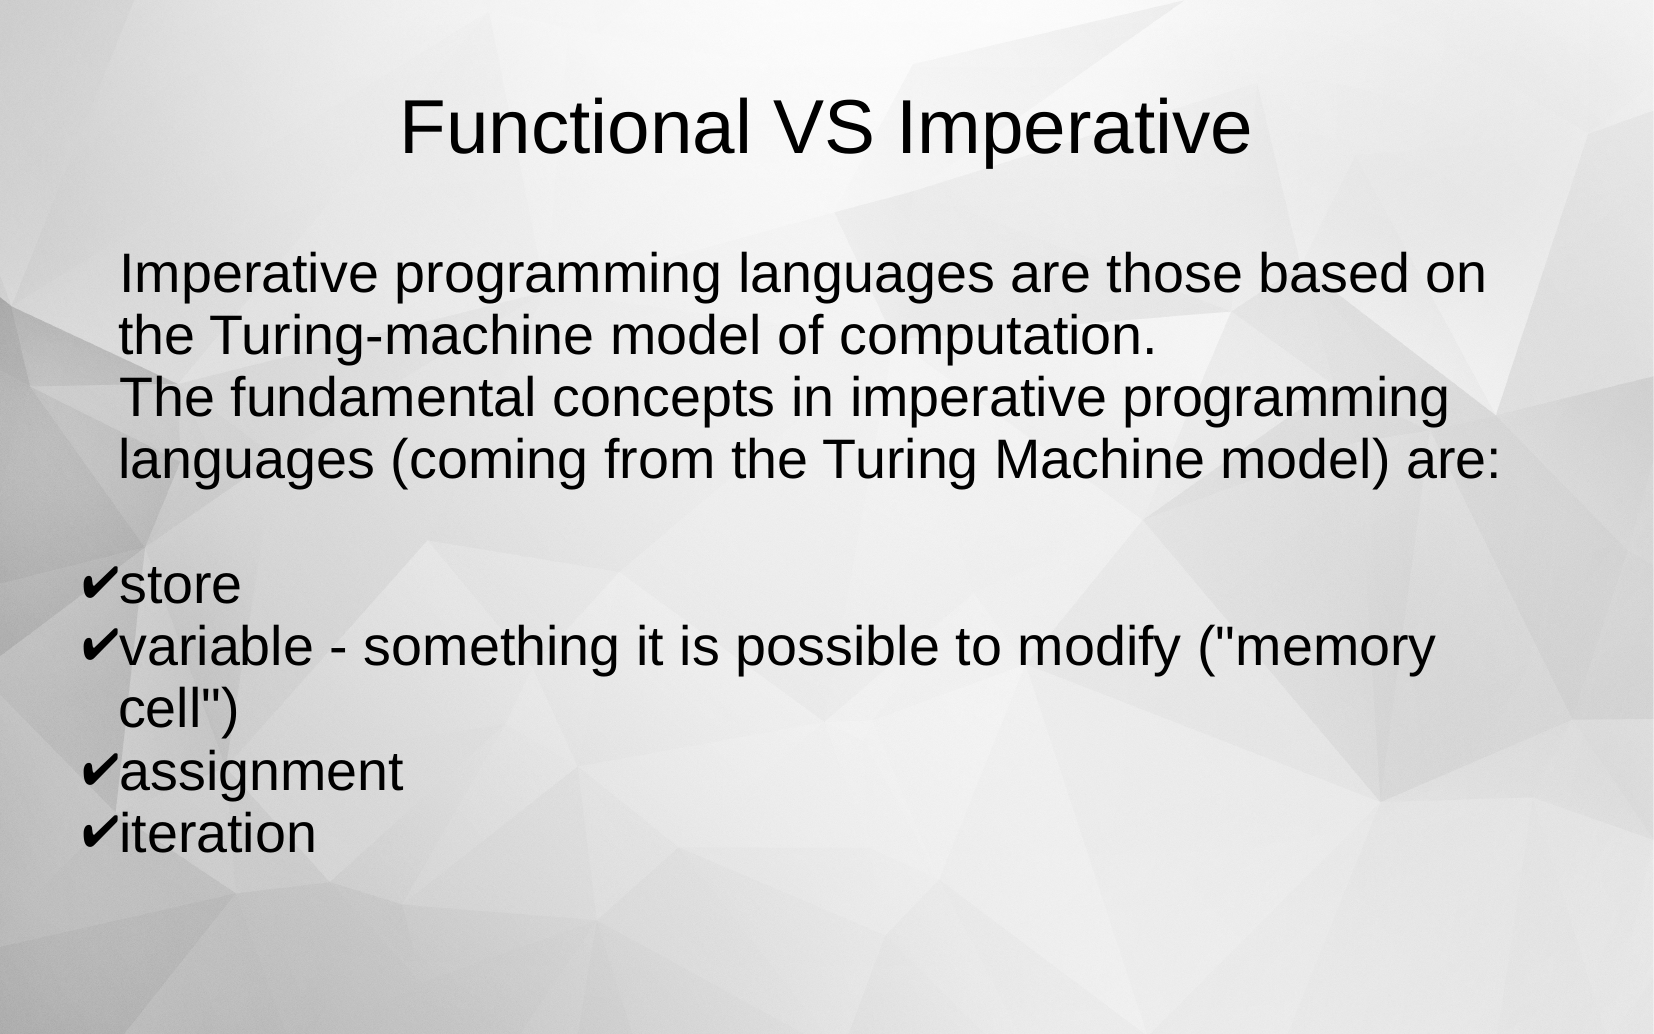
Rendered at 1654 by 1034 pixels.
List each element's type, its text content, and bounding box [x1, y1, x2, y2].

subtitle Imperative programming languages are those based on the Turing-machine model of computation. The fundamental concepts in imperative programming languages (coming from the Turing Machine model) are: store variable - something it is possible to modify ("memory cell") assignment iteration [82, 241, 1571, 869]
picture [0, 0, 1654, 1034]
title Functional VS Imperative [82, 41, 1571, 214]
